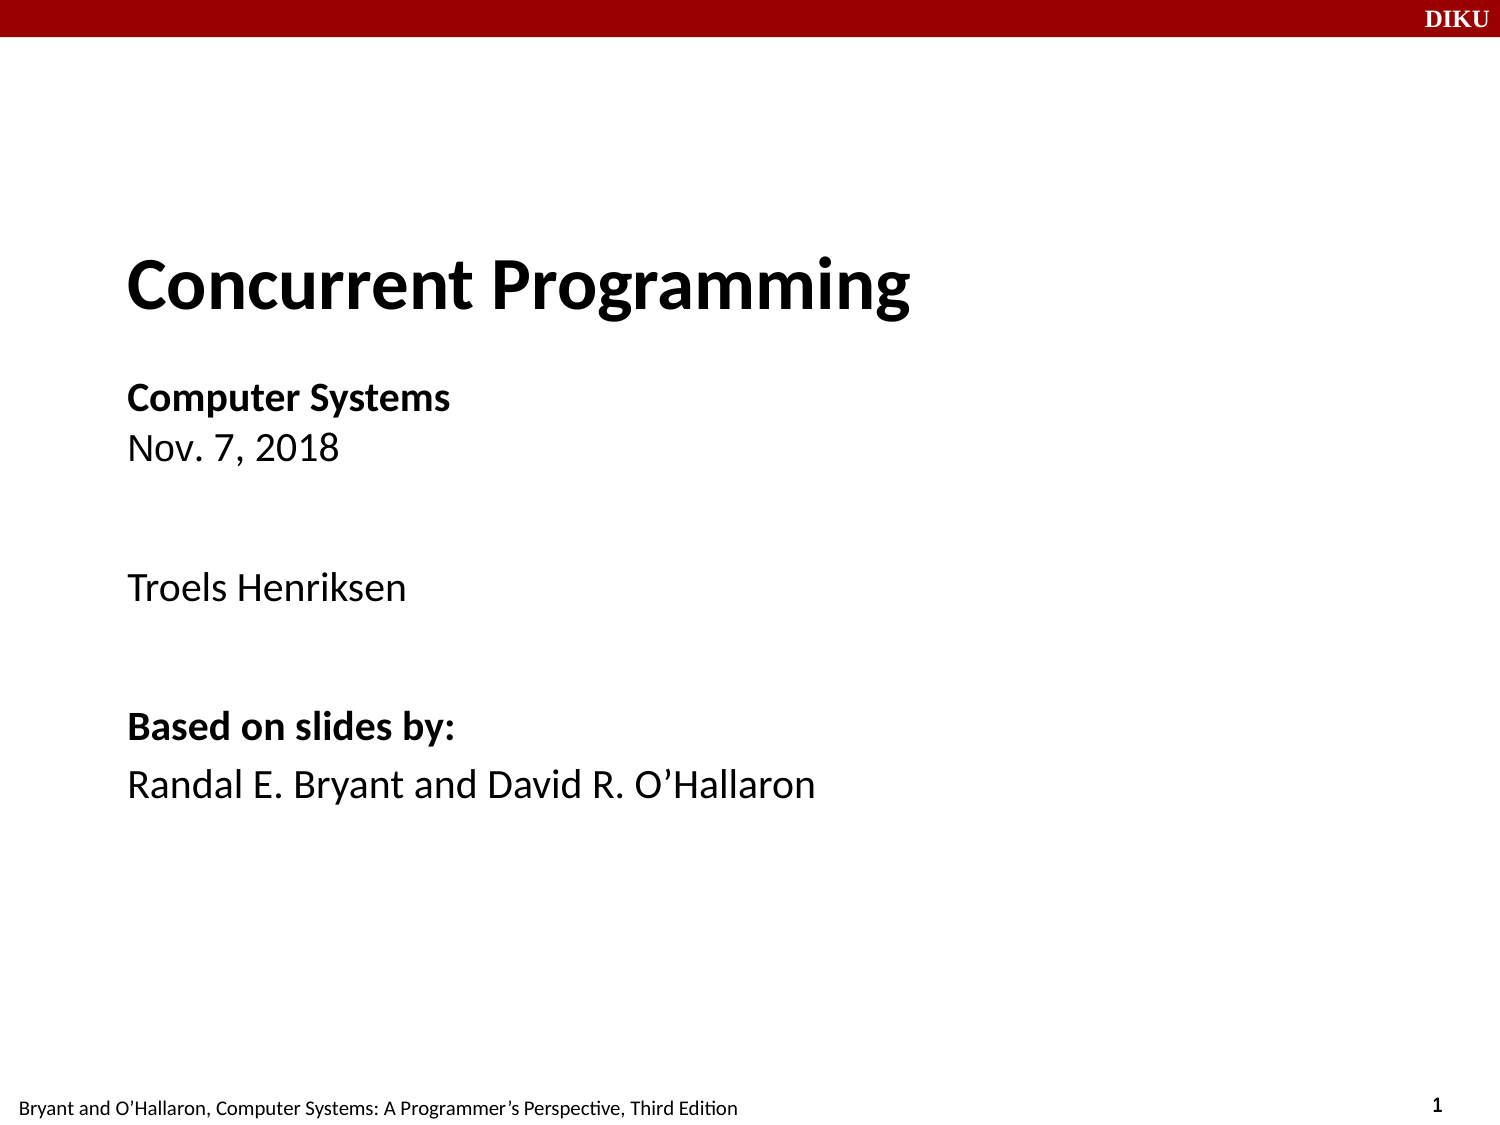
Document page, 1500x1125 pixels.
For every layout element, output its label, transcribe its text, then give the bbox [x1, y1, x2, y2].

text_box Based on slides by: Randal E. Bryant and David R. O’Hallaron [112, 637, 1372, 925]
text_box Concurrent Programming Computer Systems Nov. 7, 2018 Troels Henriksen [112, 262, 1388, 582]
